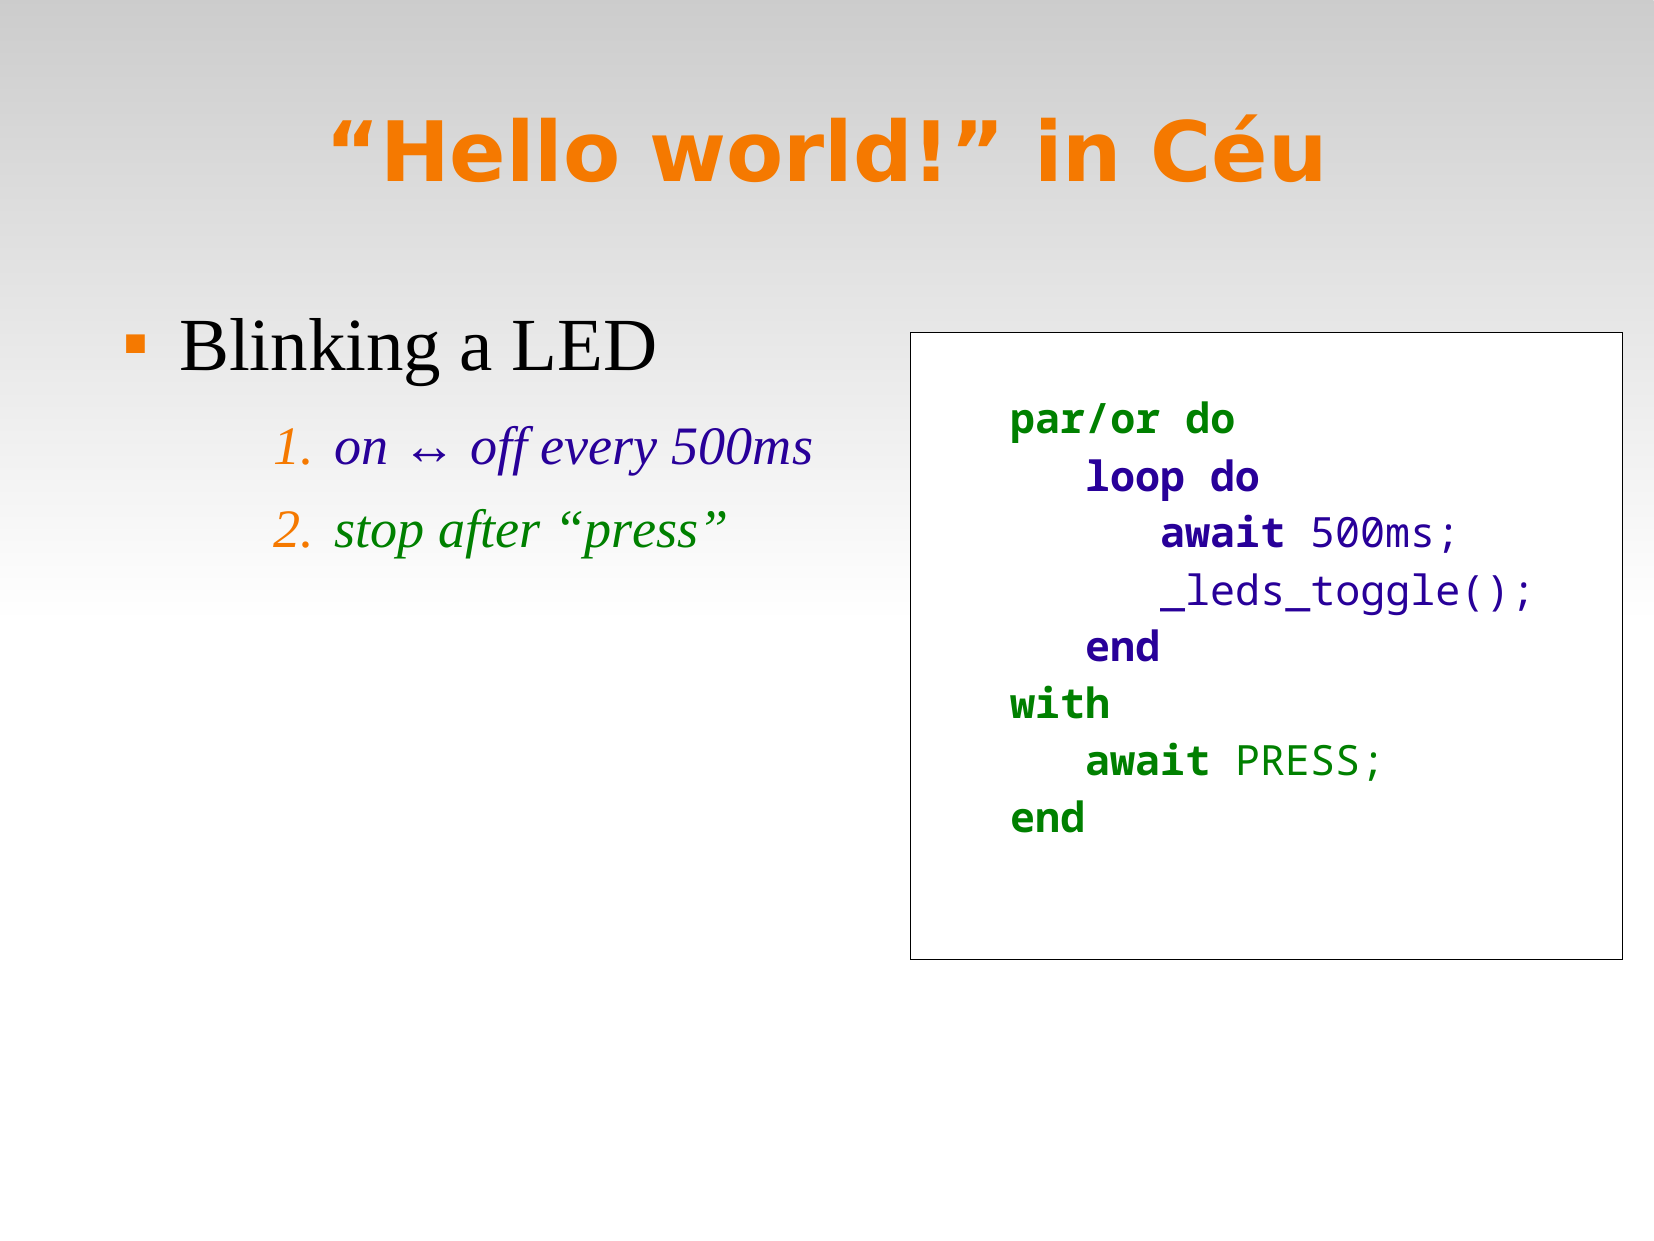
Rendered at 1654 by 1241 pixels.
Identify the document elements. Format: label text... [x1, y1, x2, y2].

text_box par/or do loop do await 500ms; _leds_toggle(); end with await PRESS; end [938, 345, 1623, 946]
title “Hello world!” in Céu [82, 49, 1571, 257]
list Blinking a LED on ↔ off every 500ms stop after “press” [37, 303, 938, 1175]
